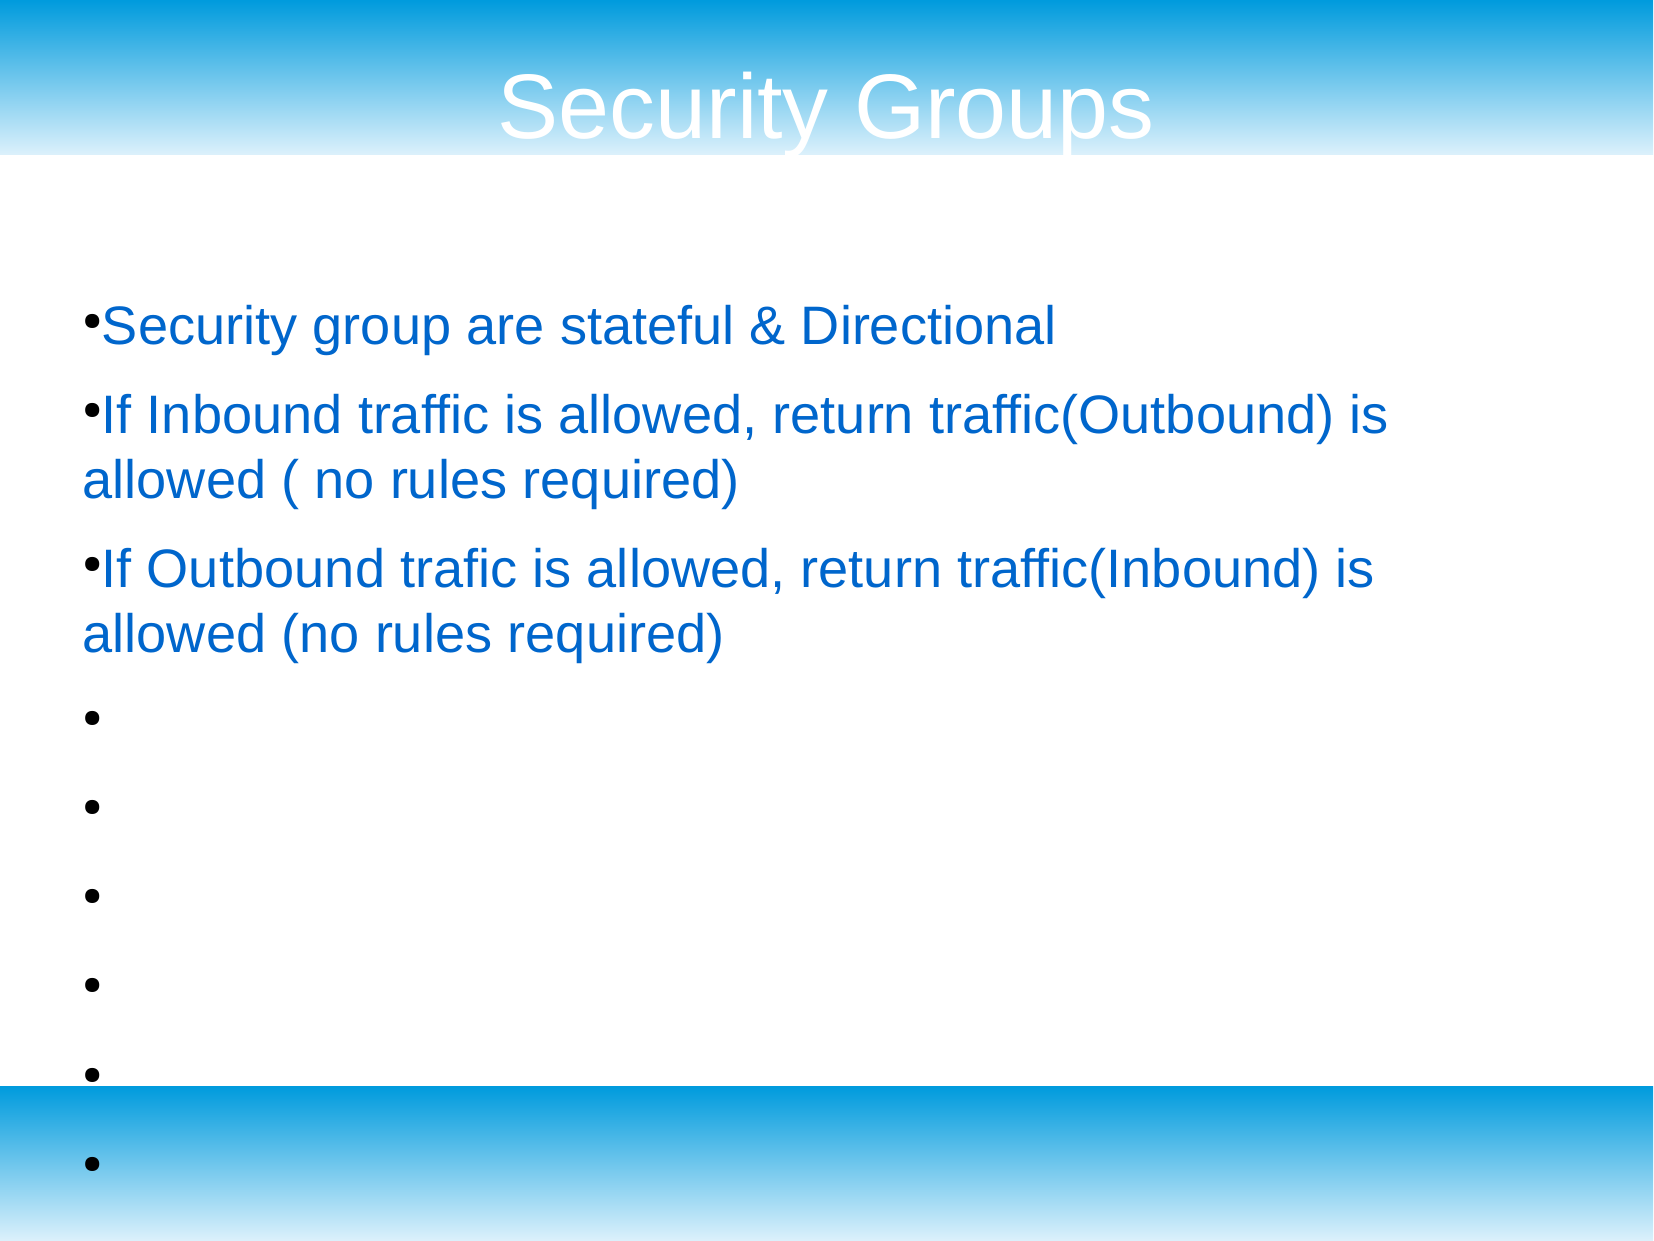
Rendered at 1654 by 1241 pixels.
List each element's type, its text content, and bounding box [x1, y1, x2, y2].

list Security group are stateful & Directional If Inbound traffic is allowed, return traffic(Outbound) is allowed ( no rules required) If Outbound trafic is allowed, return traffic(Inbound) is allowed (no rules required) [82, 290, 1571, 1010]
title Security Groups [82, 49, 1571, 155]
